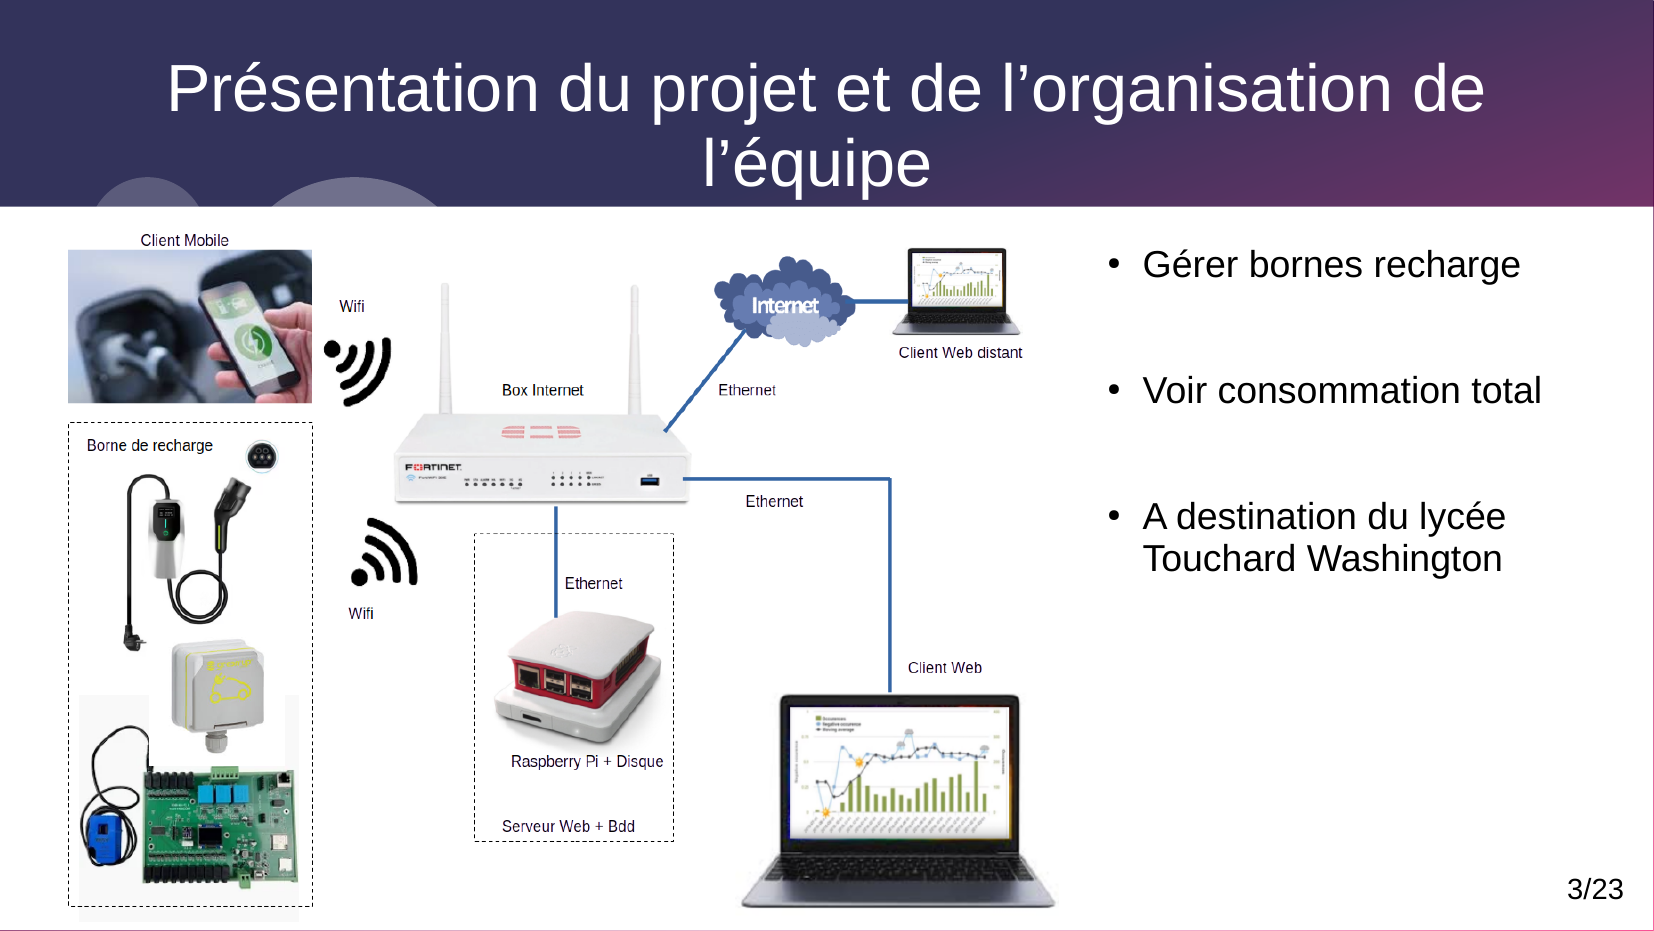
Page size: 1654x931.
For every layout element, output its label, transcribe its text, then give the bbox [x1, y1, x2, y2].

text_box Gérer bornes recharge Voir consommation total A destination du lycée Touchard Washington [1092, 236, 1625, 886]
picture [59, 217, 1059, 924]
title Présentation du projet et de l’organisation de l’équipe [88, 44, 1565, 207]
